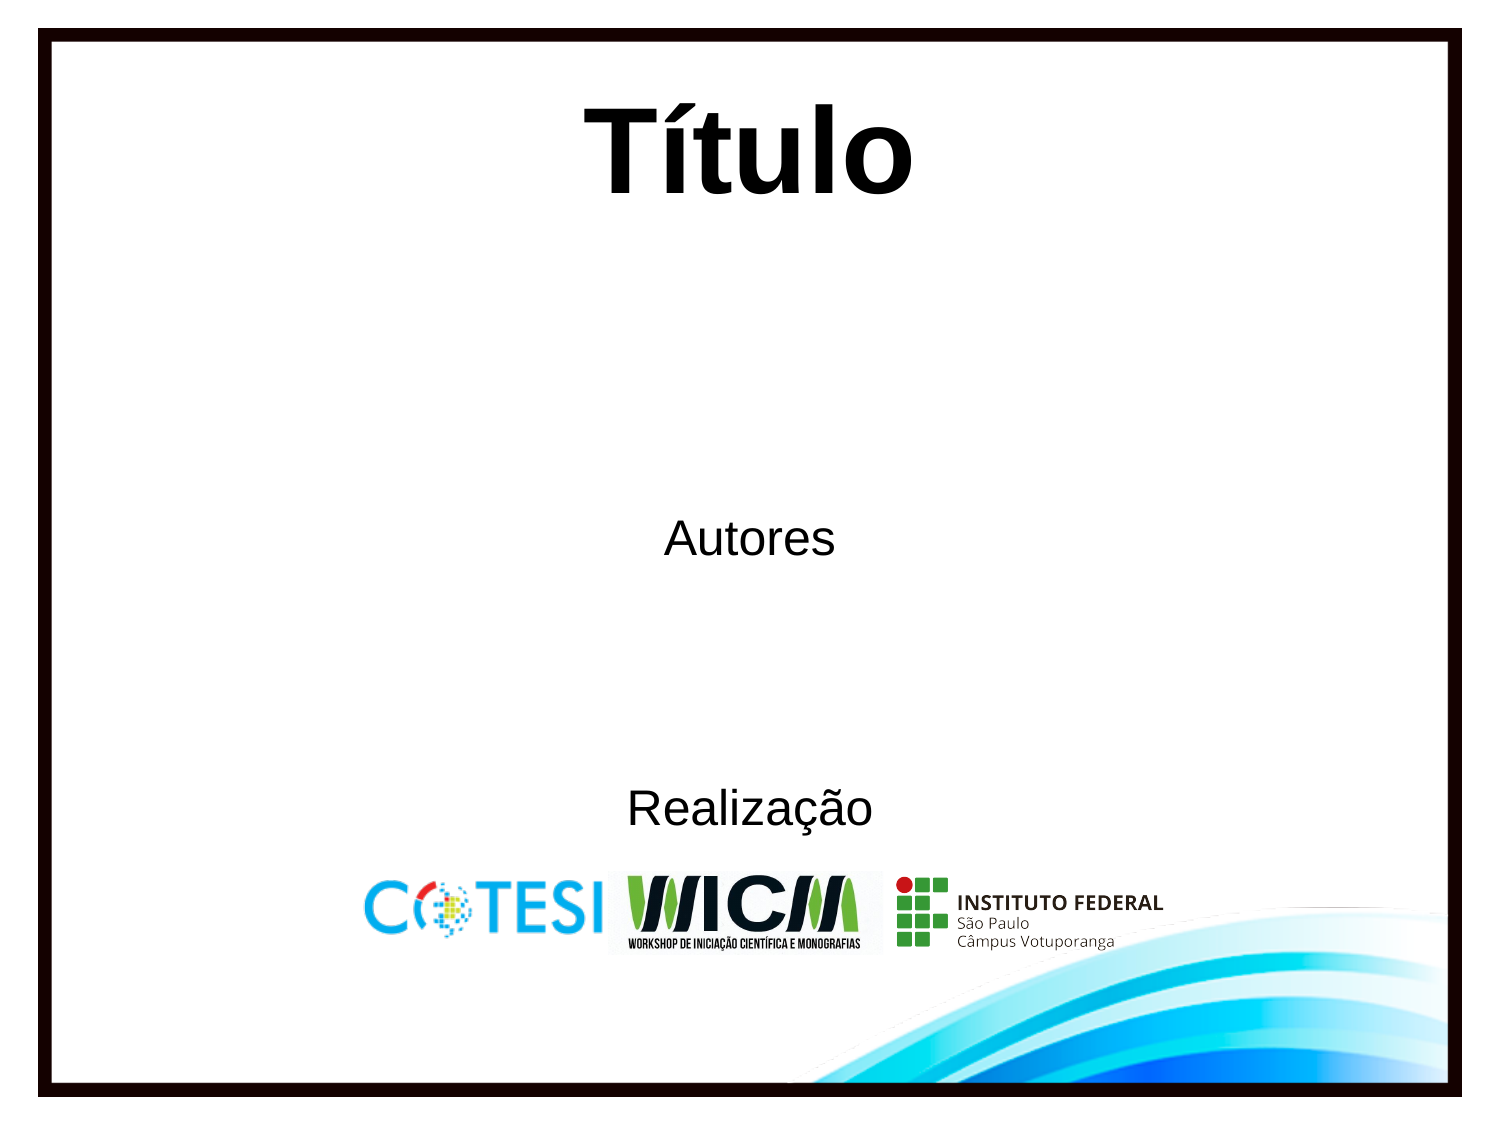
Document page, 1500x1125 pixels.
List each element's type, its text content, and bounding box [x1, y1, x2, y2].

picture [38, 28, 1462, 1097]
text_box Realização [187, 774, 1313, 860]
title Título [112, 79, 1388, 228]
subtitle Autores [187, 504, 1313, 738]
